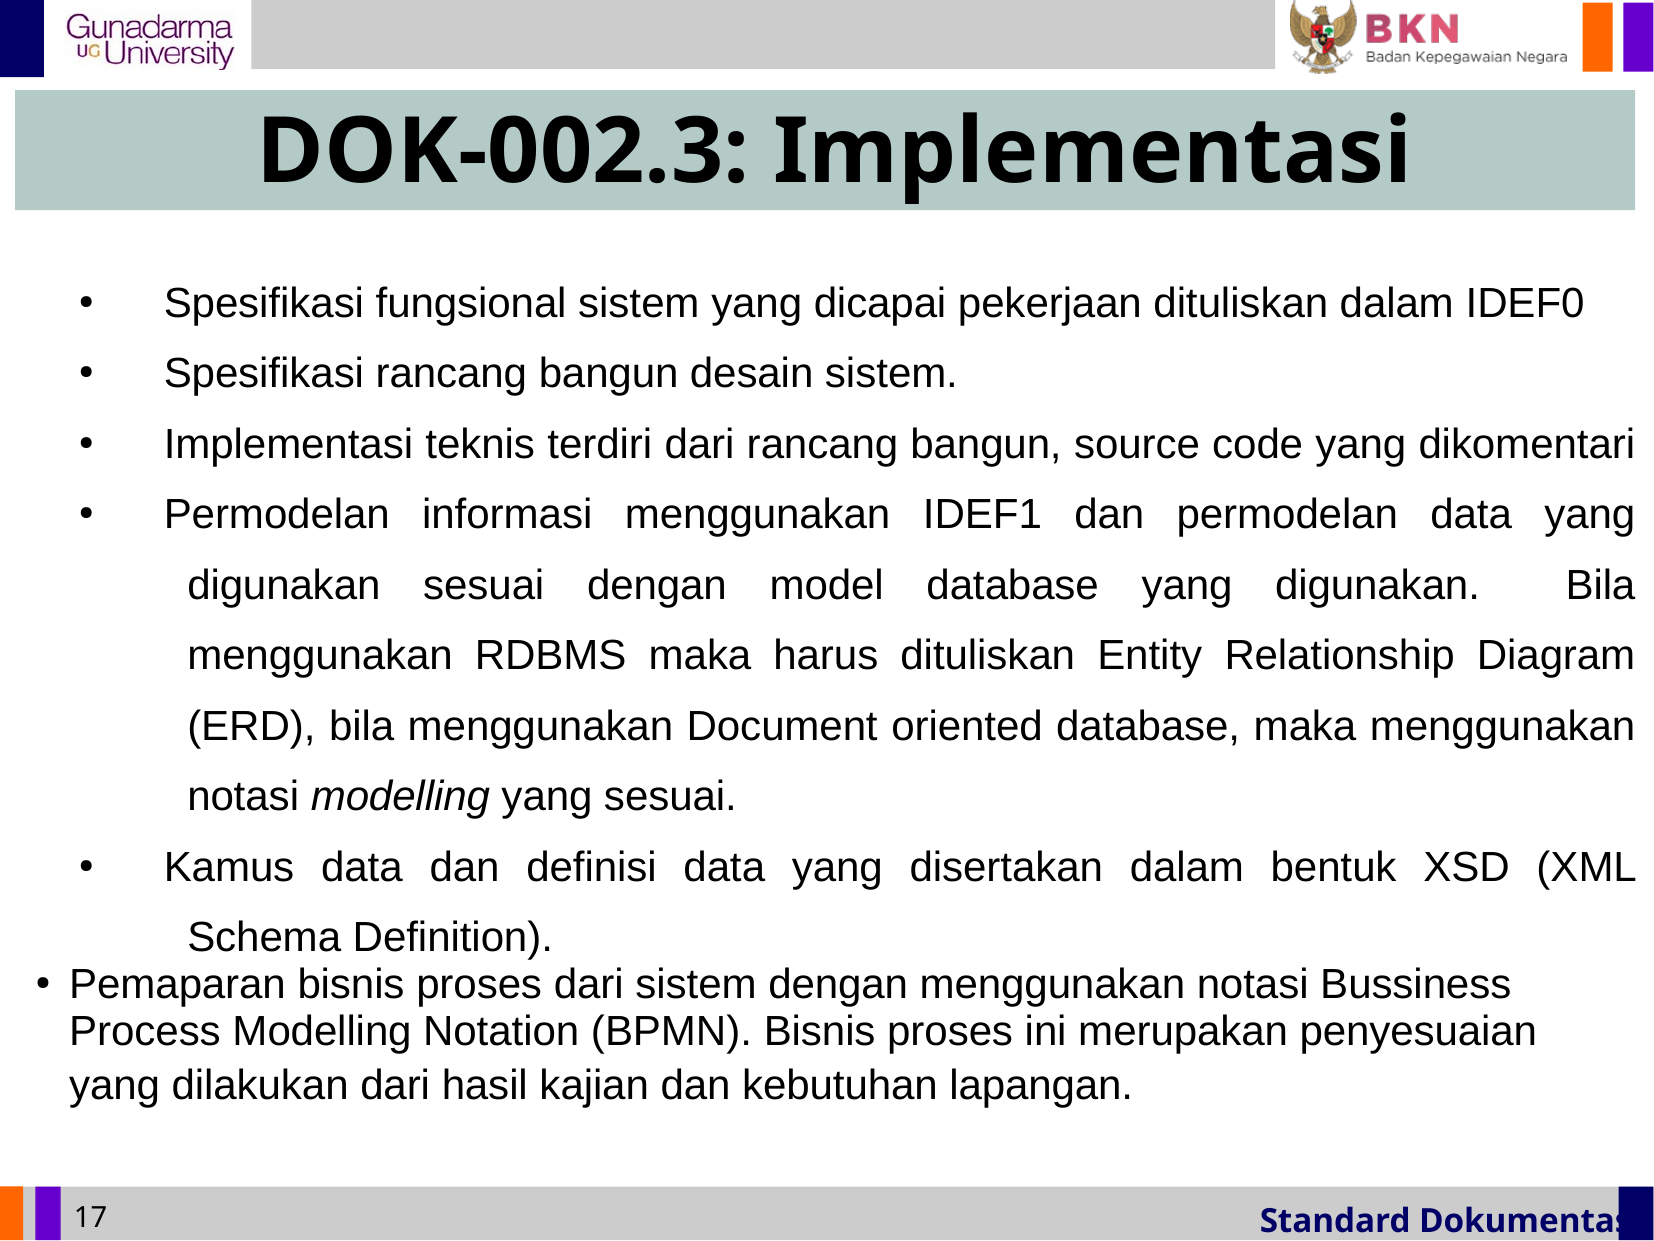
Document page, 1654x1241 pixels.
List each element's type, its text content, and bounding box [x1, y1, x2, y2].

picture [1290, 0, 1567, 74]
text_box [15, 90, 78, 211]
list Spesifikasi fungsional sistem yang dicapai pekerjaan dituliskan dalam IDEF0 Spesifikasi rancang bangun desain sistem. Implementasi teknis terdiri dari rancang bangun, source code yang dikomentari Permodelan informasi menggunakan IDEF1 dan permodelan data yang digunakan sesuai dengan model database yang digunakan. Bila menggunakan RDBMS maka harus dituliskan Entity Relationship Diagram (ERD), bila menggunakan Document oriented database, maka menggunakan notasi modelling yang sesuai. Kamus data dan definisi data yang disertakan dalam bentuk XSD (XML Schema Definition). Pemaparan bisnis proses dari sistem dengan menggunakan notasi Bussiness Process Modelling Notation (BPMN). Bisnis proses ini merupakan penyesuaian yang dilakukan dari hasil kajian dan kebutuhan lapangan. [24, 255, 1636, 1141]
text_box [1592, 90, 1636, 211]
title DOK-002.3: Implementasi [78, 84, 1592, 211]
picture [65, 0, 235, 70]
